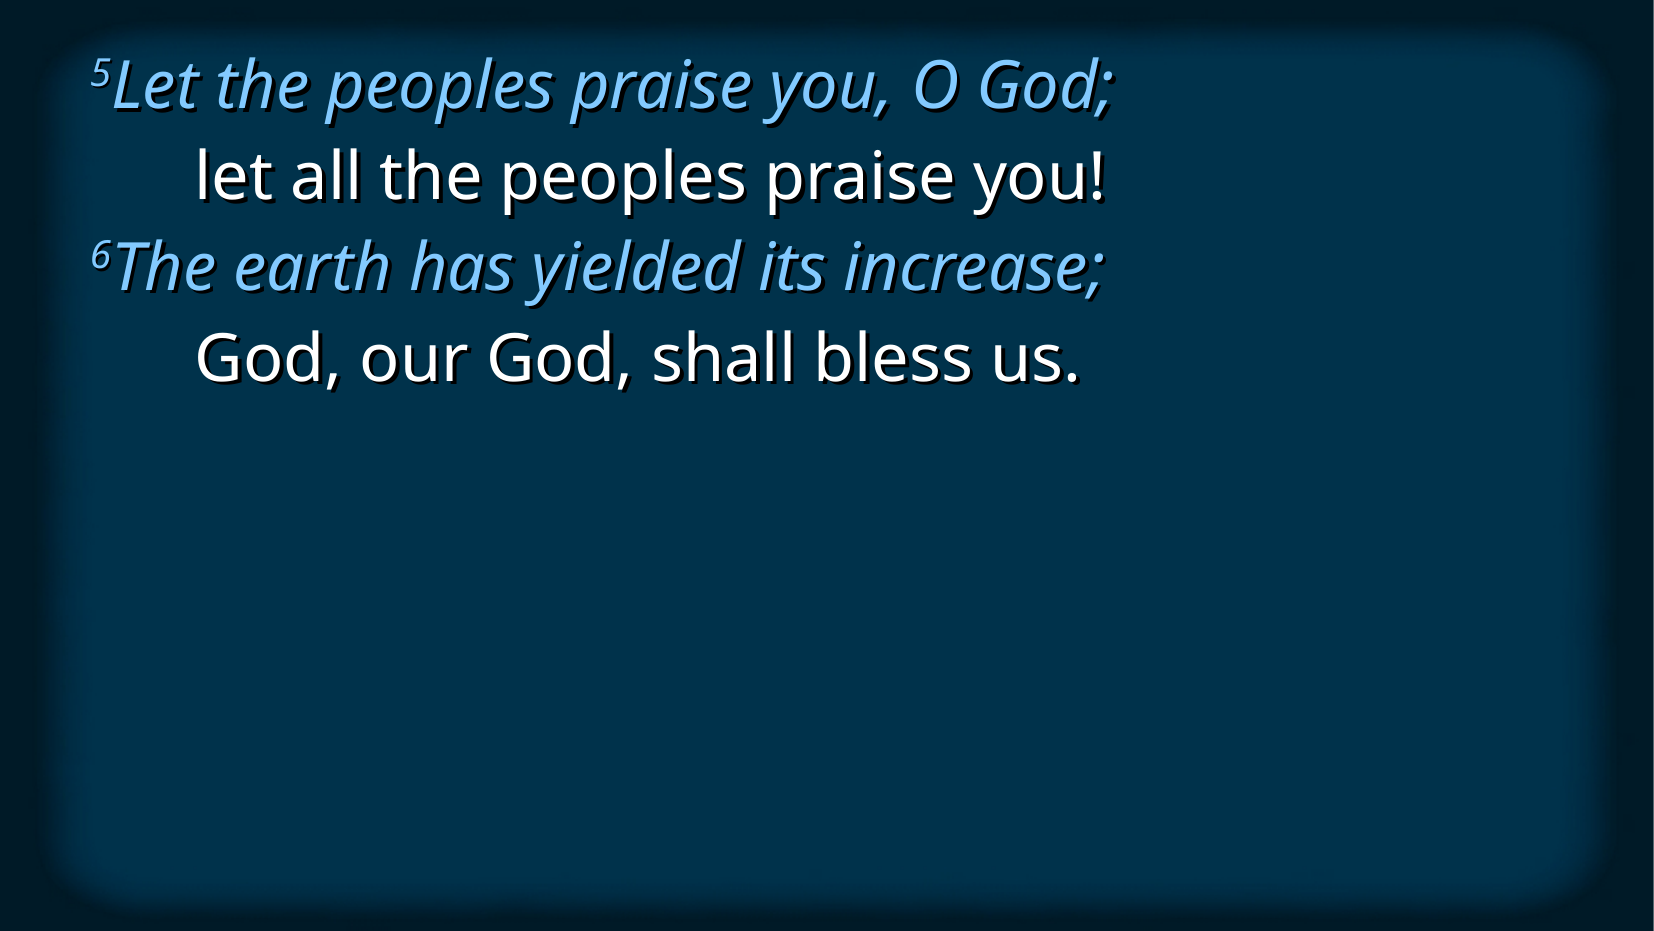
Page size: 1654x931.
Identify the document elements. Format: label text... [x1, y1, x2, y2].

picture [0, 0, 1654, 931]
text_box 5Let the peoples praise you, O God; let all the peoples praise you! 6The earth has yielded its increase; God, our God, shall bless us. [75, 30, 1576, 400]
